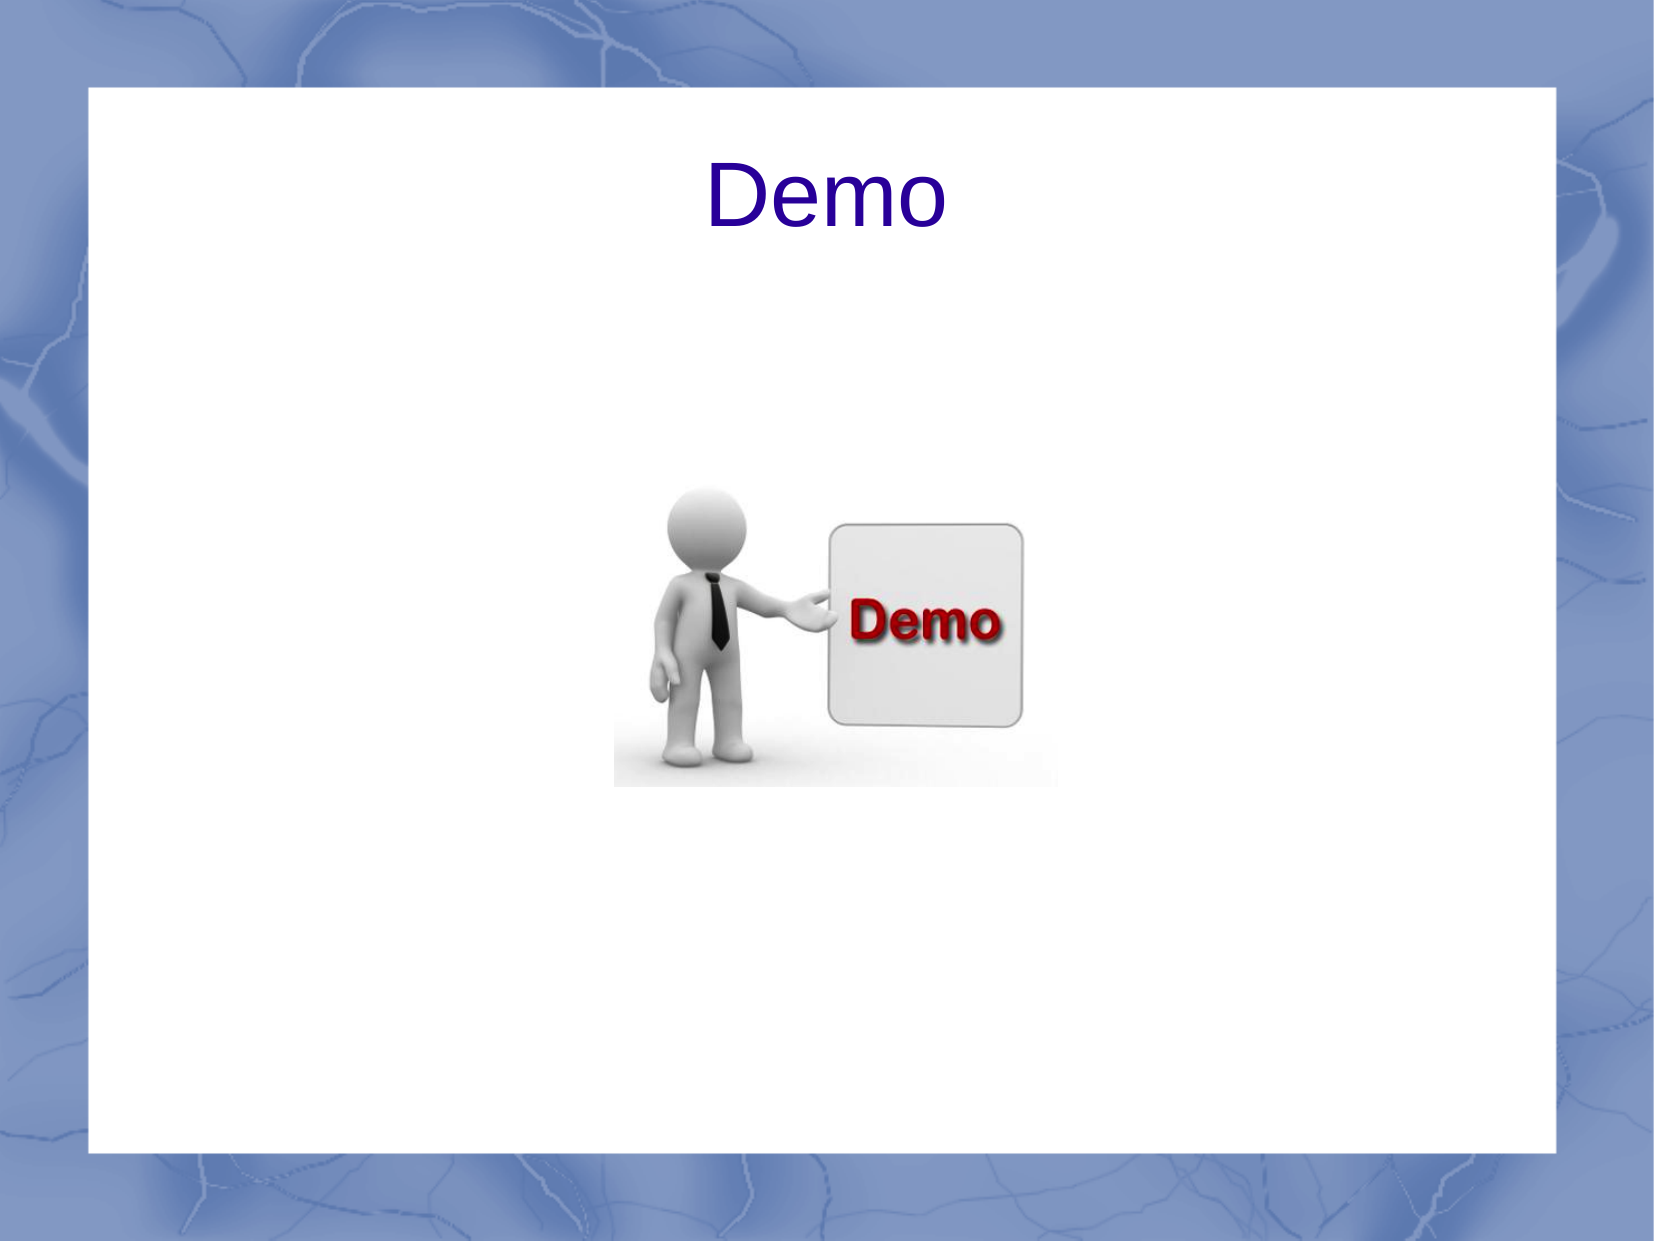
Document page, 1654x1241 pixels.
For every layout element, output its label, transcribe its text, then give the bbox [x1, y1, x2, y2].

picture [0, 0, 1654, 1241]
title Demo [118, 90, 1536, 298]
